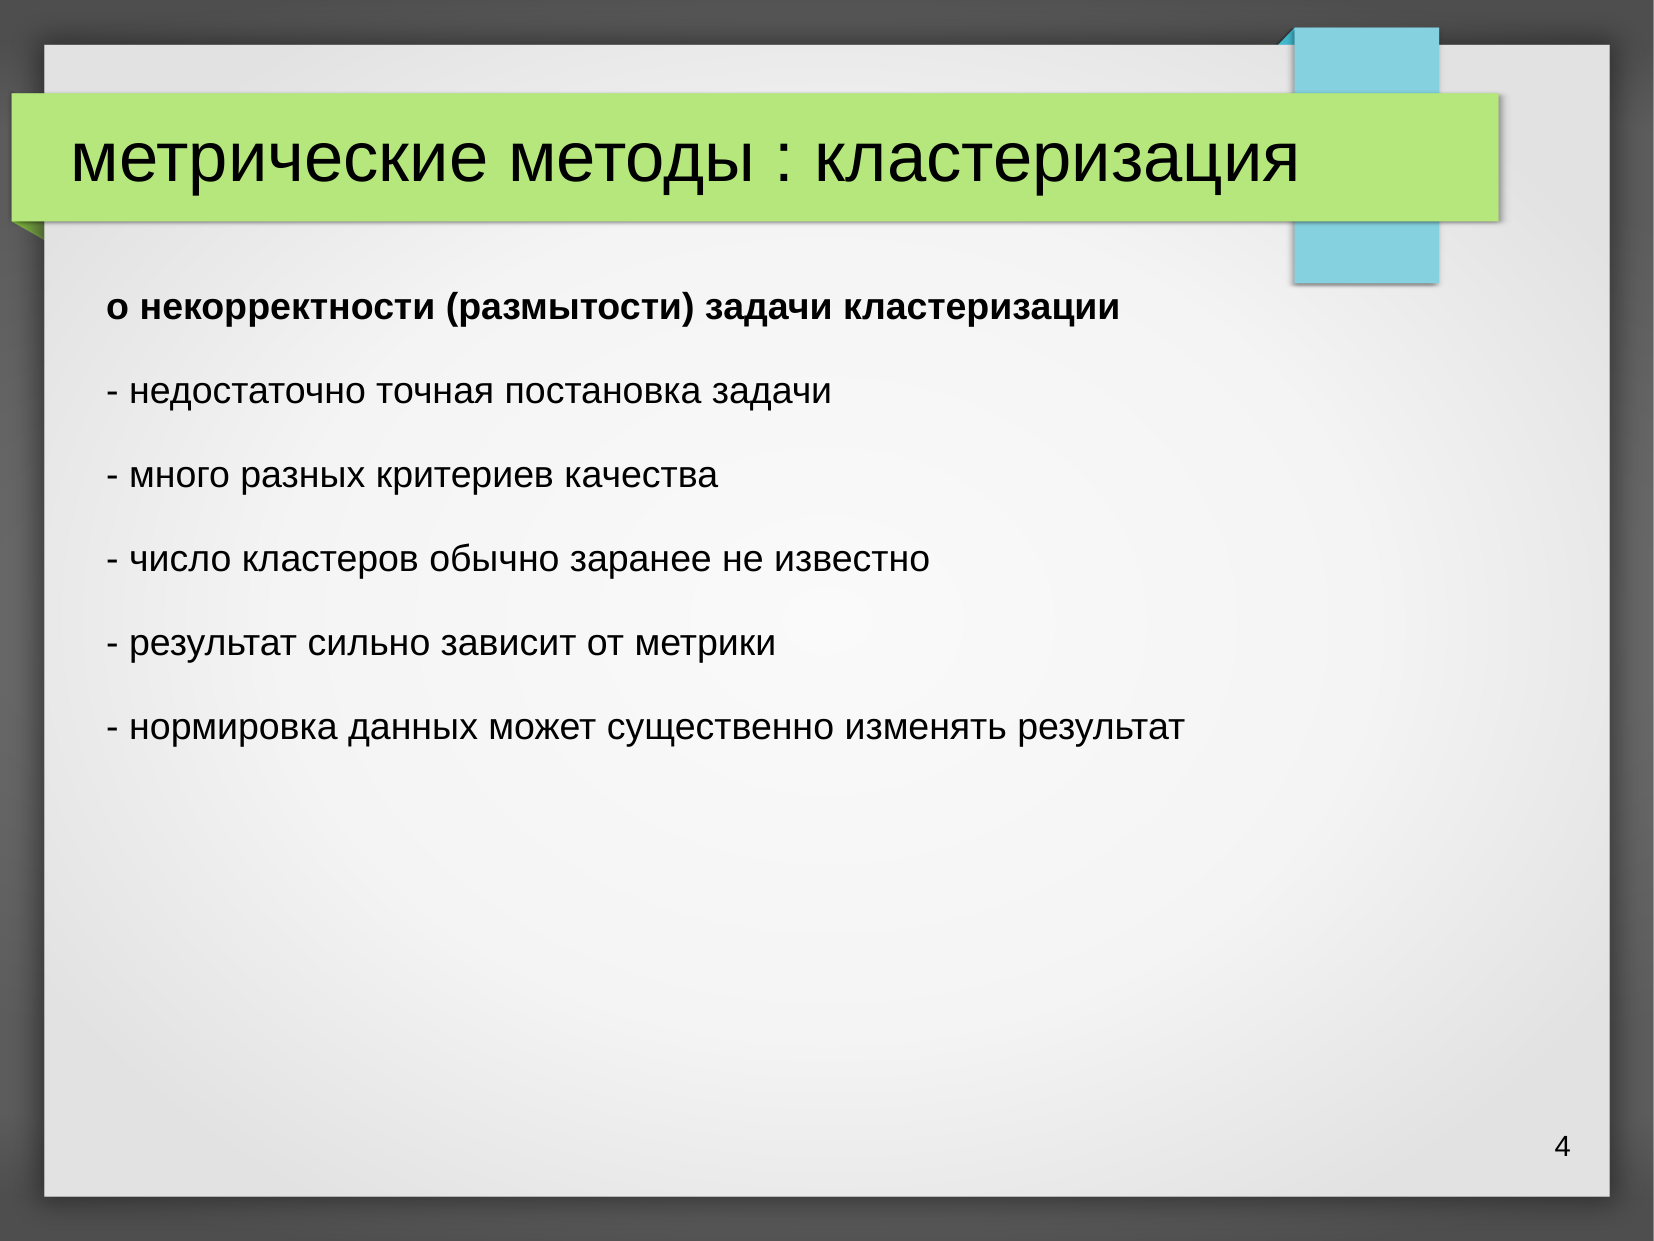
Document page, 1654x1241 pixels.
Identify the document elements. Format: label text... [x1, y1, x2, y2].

picture [0, 0, 1654, 1241]
subtitle о некорректности (размытости) задачи кластеризации - недостаточно точная постановка задачи - много разных критериев качества - число кластеров обычно заранее не известно - результат сильно зависит от метрики - нормировка данных может существенно изменять результат [106, 285, 1335, 958]
title метрические методы : кластеризация [70, 117, 1382, 197]
